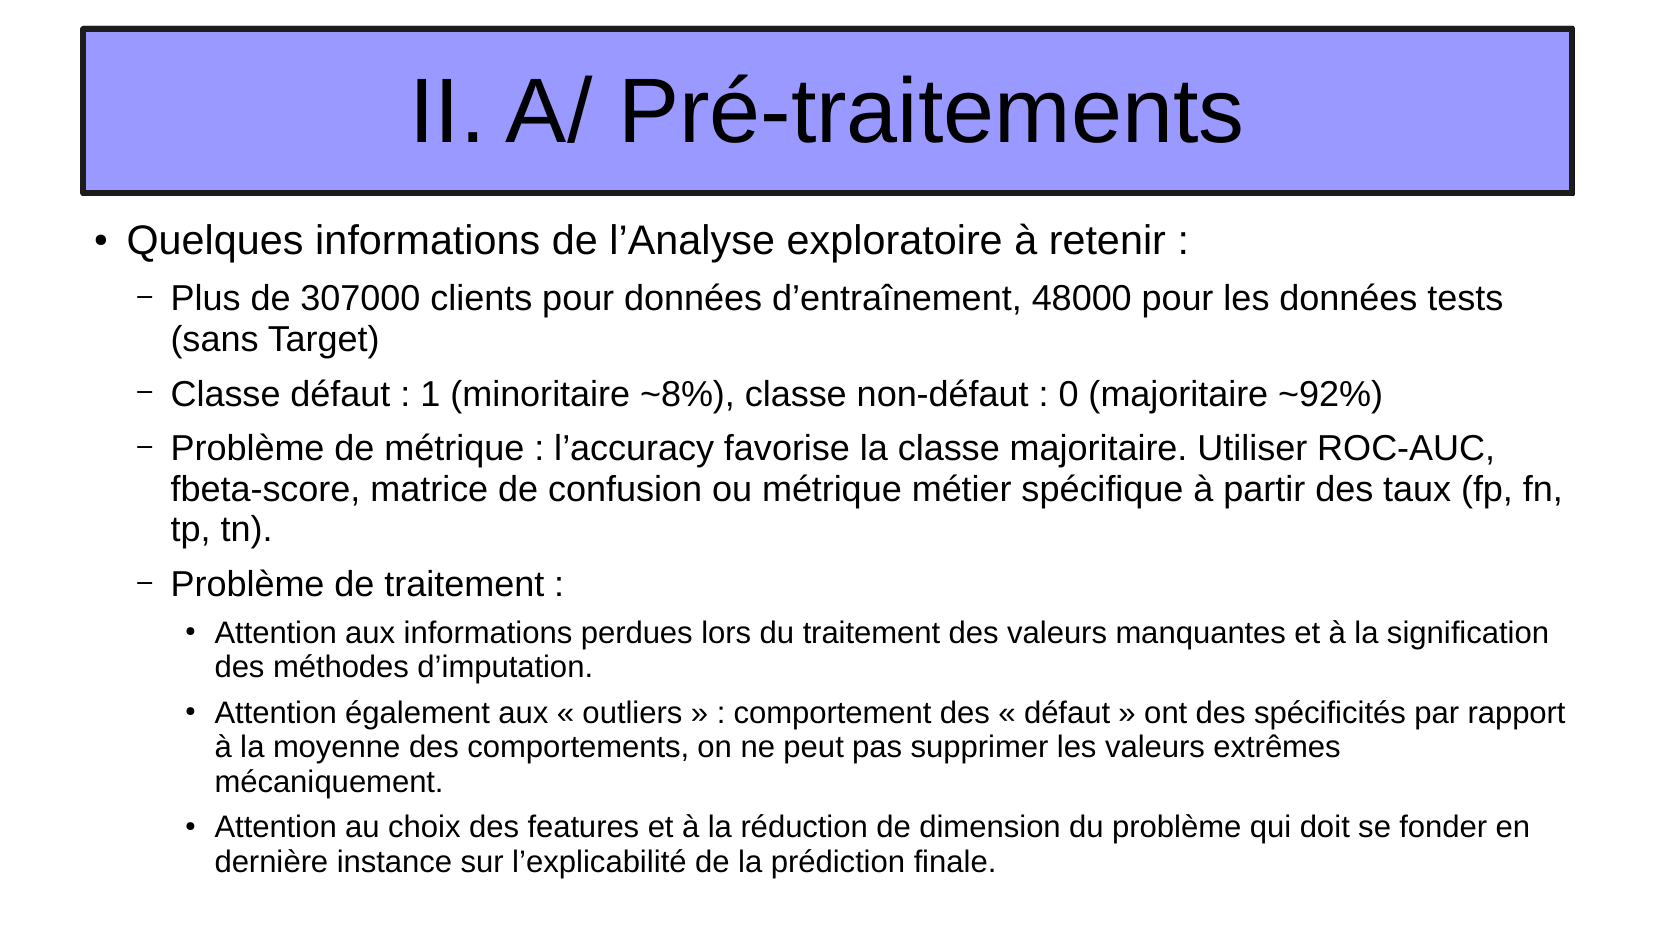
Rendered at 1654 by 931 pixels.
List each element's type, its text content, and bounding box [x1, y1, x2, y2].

list Quelques informations de l’Analyse exploratoire à retenir : Plus de 307000 clients pour données d’entraînement, 48000 pour les données tests (sans Target) Classe défaut : 1 (minoritaire ~8%), classe non-défaut : 0 (majoritaire ~92%) Problème de métrique : l’accuracy favorise la classe majoritaire. Utiliser ROC-AUC, fbeta-score, matrice de confusion ou métrique métier spécifique à partir des taux (fp, fn, tp, tn). Problème de traitement : Attention aux informations perdues lors du traitement des valeurs manquantes et à la signification des méthodes d’imputation. Attention également aux « outliers » : comportement des « défaut » ont des spécificités par rapport à la moyenne des comportements, on ne peut pas supprimer les valeurs extrêmes mécaniquement. Attention au choix des features et à la réduction de dimension du problème qui doit se fonder en dernière instance sur l’explicabilité de la prédiction finale. [82, 217, 1571, 886]
title II. A/ Pré-traitements [83, 28, 1572, 193]
